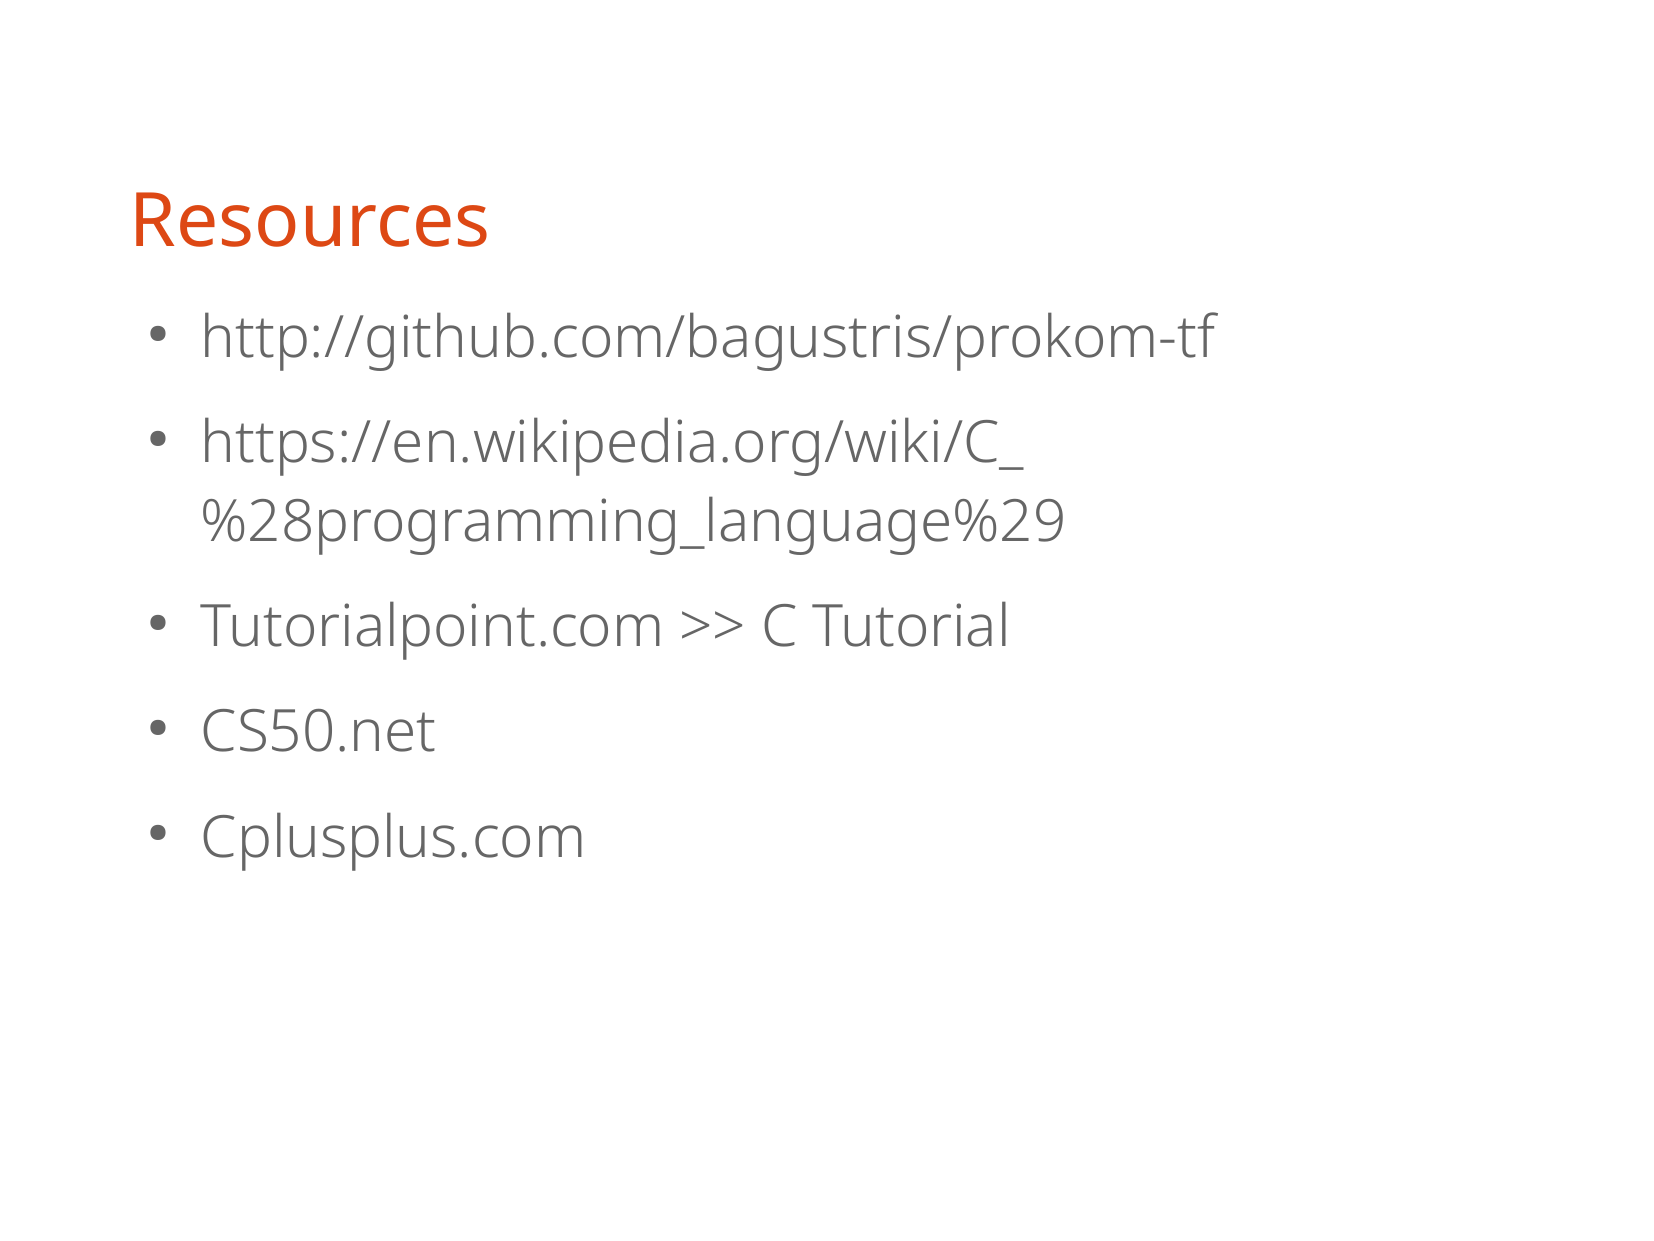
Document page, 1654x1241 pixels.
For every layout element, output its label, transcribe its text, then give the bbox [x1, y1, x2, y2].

title Resources [129, 153, 1518, 281]
list http://github.com/bagustris/prokom-tf https://en.wikipedia.org/wiki/C_%28programming_language%29 Tutorialpoint.com >> C Tutorial CS50.net Cplusplus.com [129, 295, 1518, 1010]
